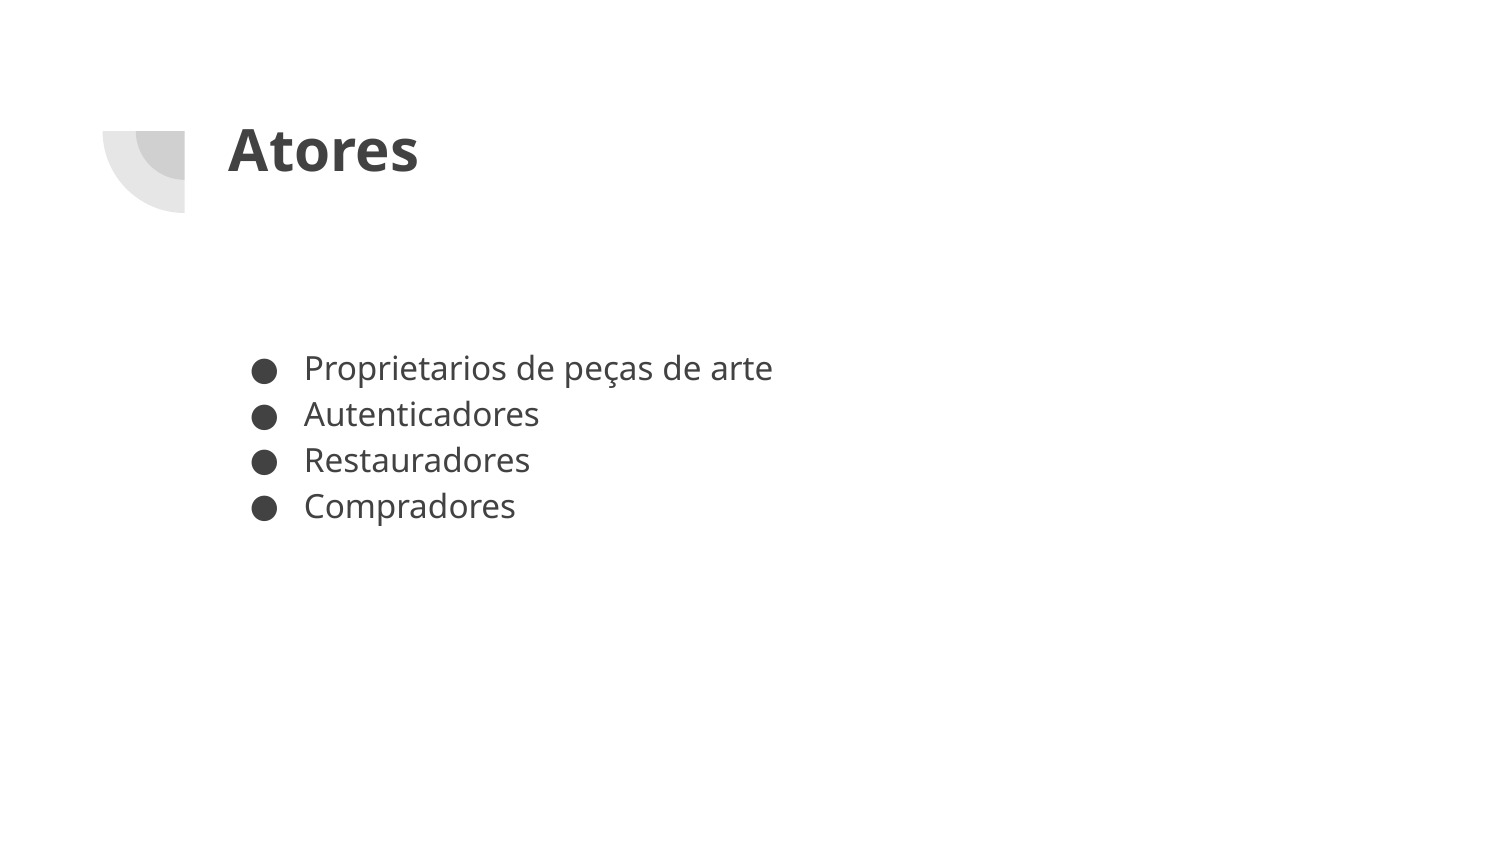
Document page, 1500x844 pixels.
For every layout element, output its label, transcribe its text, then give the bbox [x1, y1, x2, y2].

title Atores [213, 98, 1368, 263]
list Proprietarios de peças de arte Autenticadores Restauradores Compradores [213, 326, 1368, 744]
